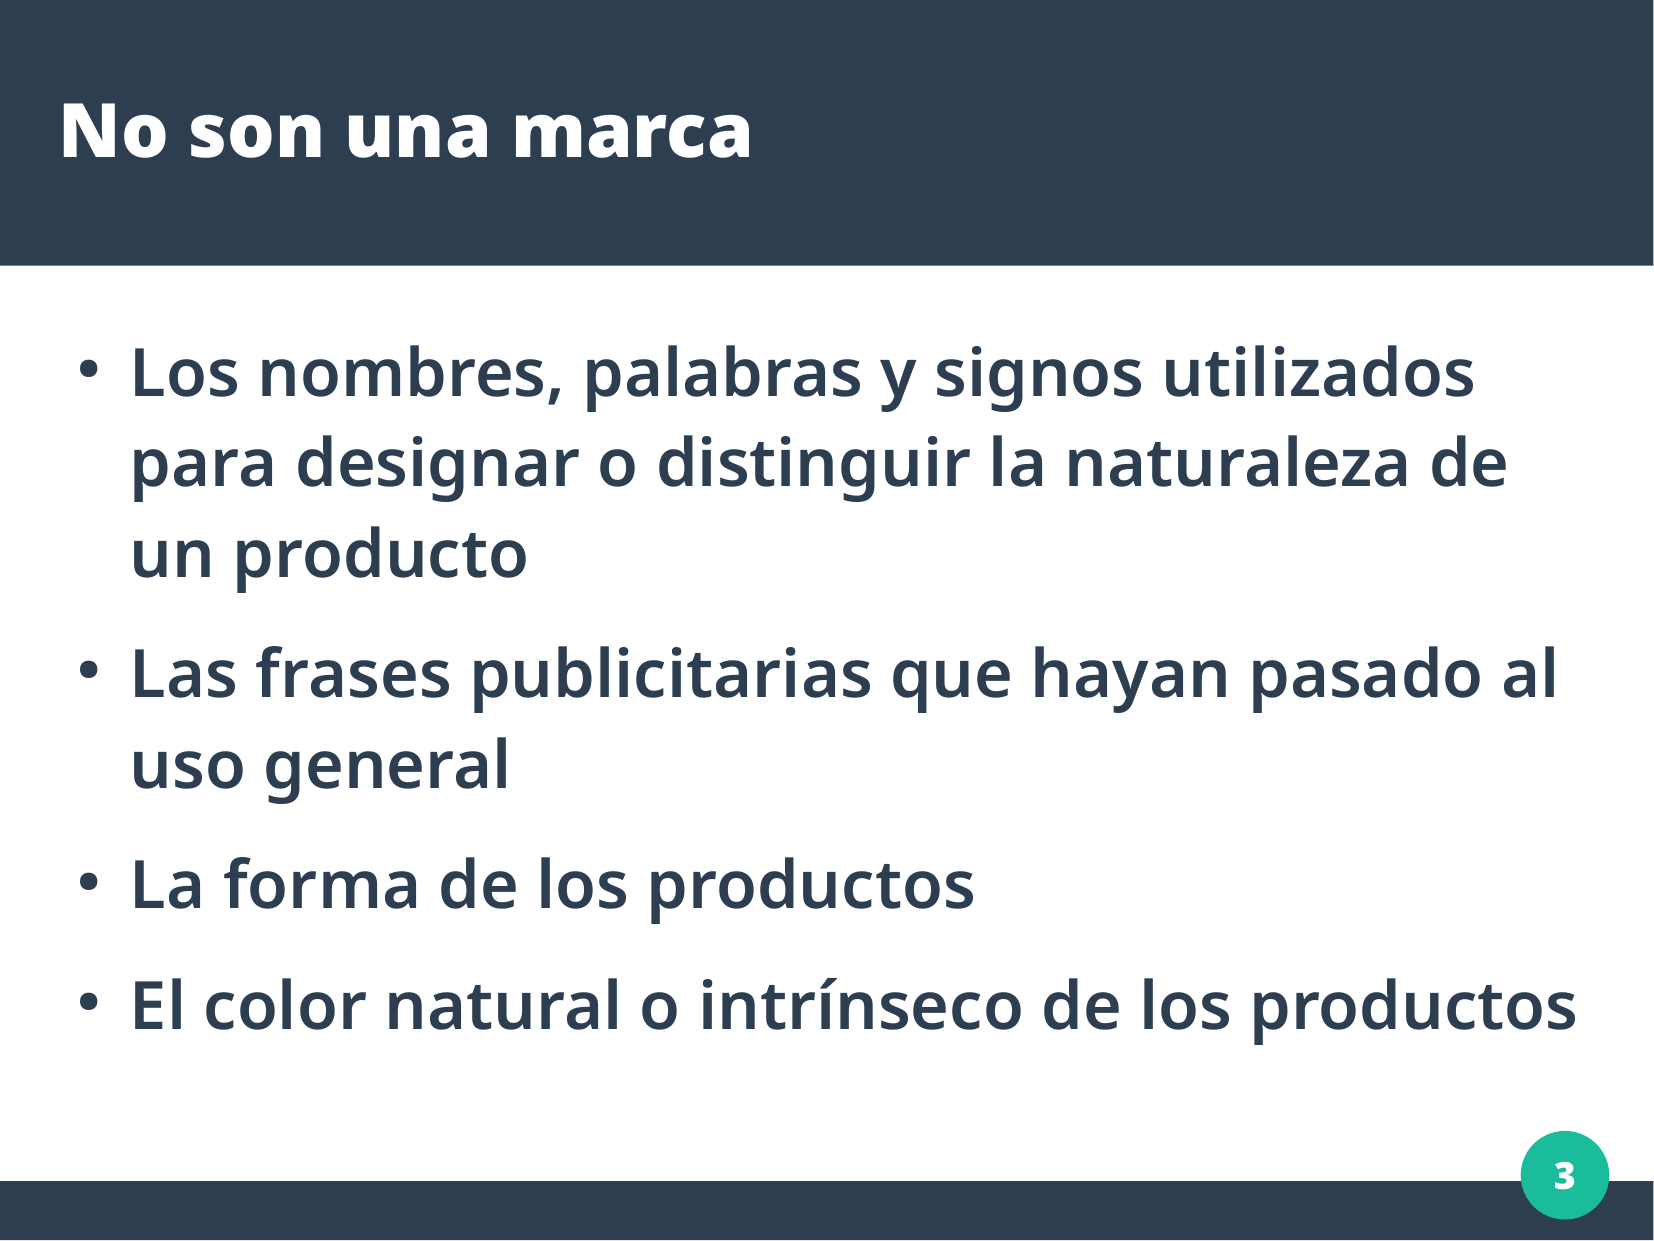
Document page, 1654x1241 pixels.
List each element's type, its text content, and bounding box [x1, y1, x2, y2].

title No son una marca [59, 49, 1595, 207]
list Los nombres, palabras y signos utilizados para designar o distinguir la naturaleza de un producto Las frases publicitarias que hayan pasado al uso general La forma de los productos El color natural o intrínseco de los productos [59, 324, 1595, 1152]
